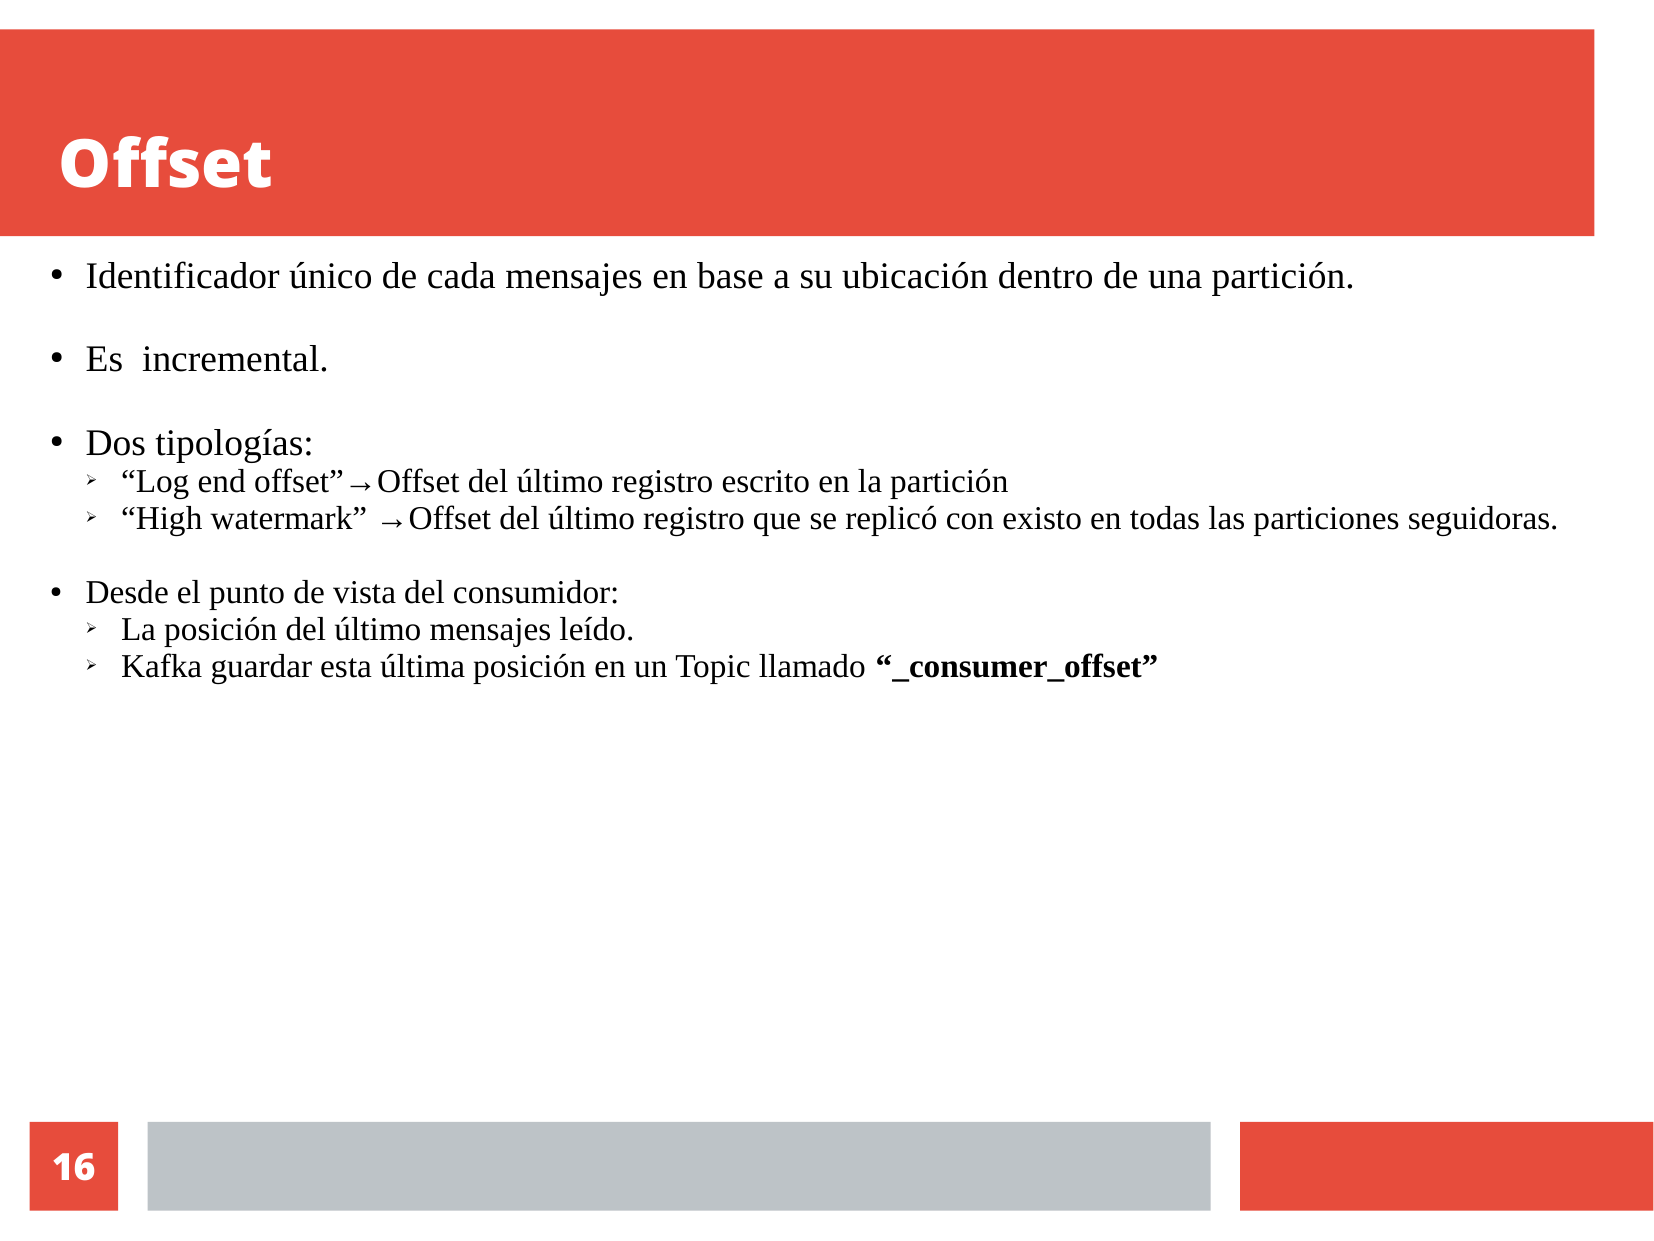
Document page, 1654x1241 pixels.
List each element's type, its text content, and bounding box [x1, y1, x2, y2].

text_box Identificador único de cada mensajes en base a su ubicación dentro de una partición. Es incremental. Dos tipologías: “Log end offset”→Offset del último registro escrito en la partición “High watermark” →Offset del último registro que se replicó con existo en todas las particiones seguidoras. Desde el punto de vista del consumidor: La posición del último mensajes leído. Kafka guardar esta última posición en un Topic llamado “_consumer_offset” [35, 248, 1607, 1099]
title Offset [58, 58, 1595, 207]
